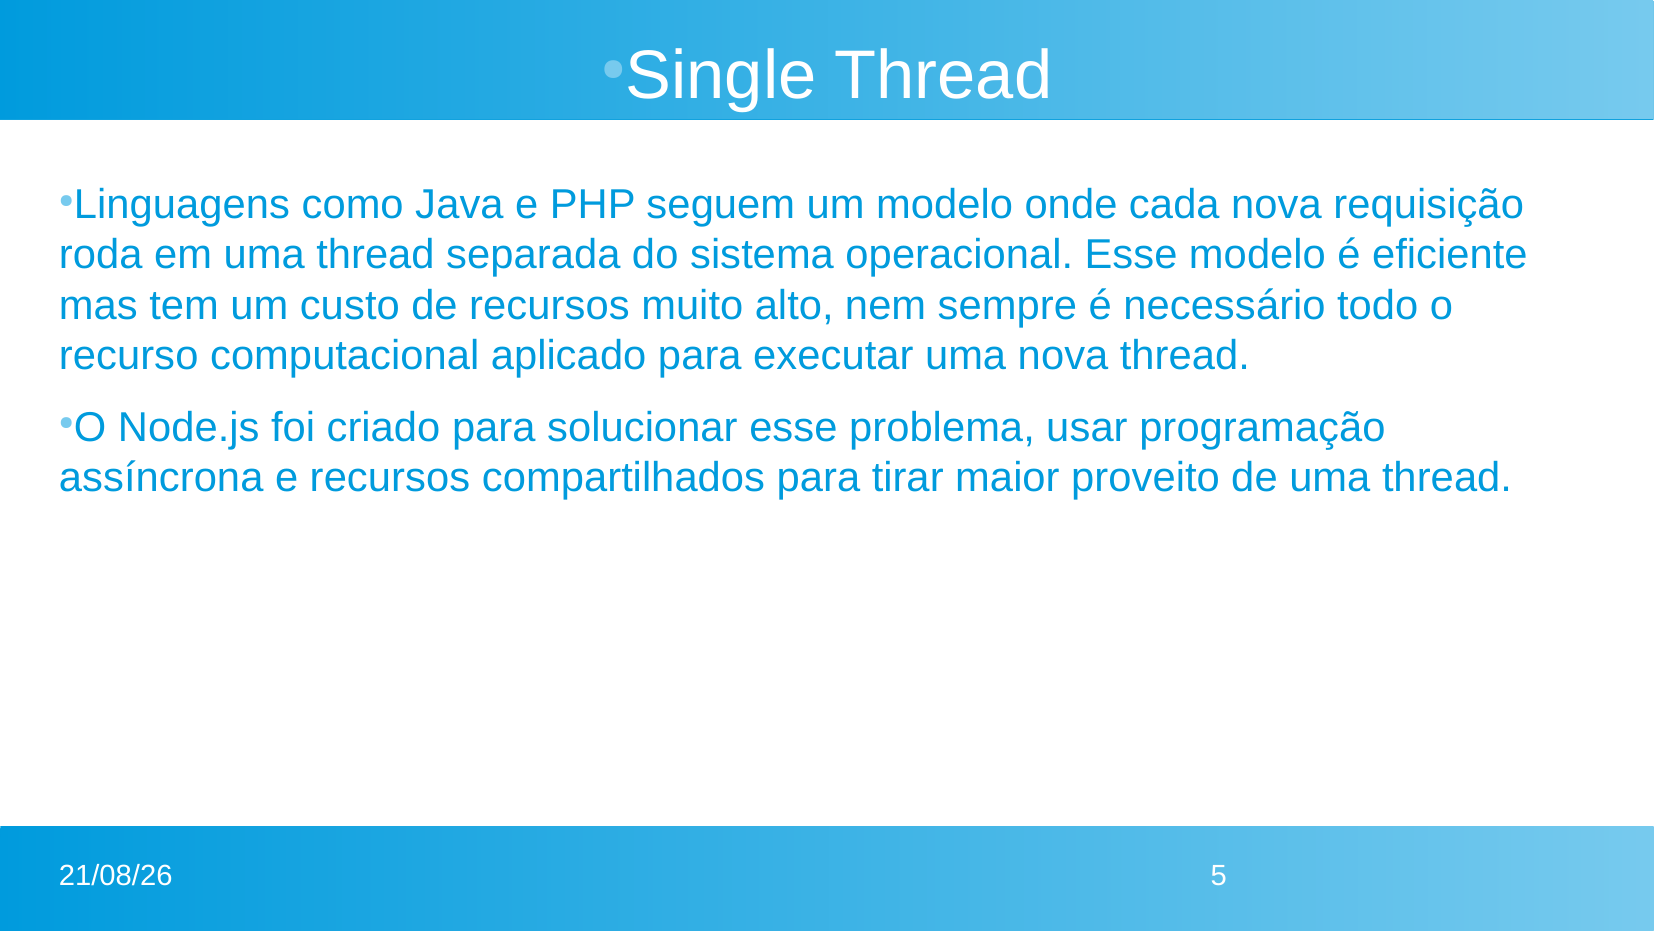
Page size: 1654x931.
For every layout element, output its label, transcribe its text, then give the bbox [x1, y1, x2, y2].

text_box [59, 856, 443, 916]
title Single Thread [59, 29, 1595, 108]
list Linguagens como Java e PHP seguem um modelo onde cada nova requisição roda em uma thread separada do sistema operacional. Esse modelo é eficiente mas tem um custo de recursos muito alto, nem sempre é necessário todo o recurso computacional aplicado para executar uma nova thread. O Node.js foi criado para solucionar esse problema, usar programação assíncrona e recursos compartilhados para tirar maior proveito de uma thread. [59, 177, 1595, 768]
text_box [1210, 856, 1595, 916]
